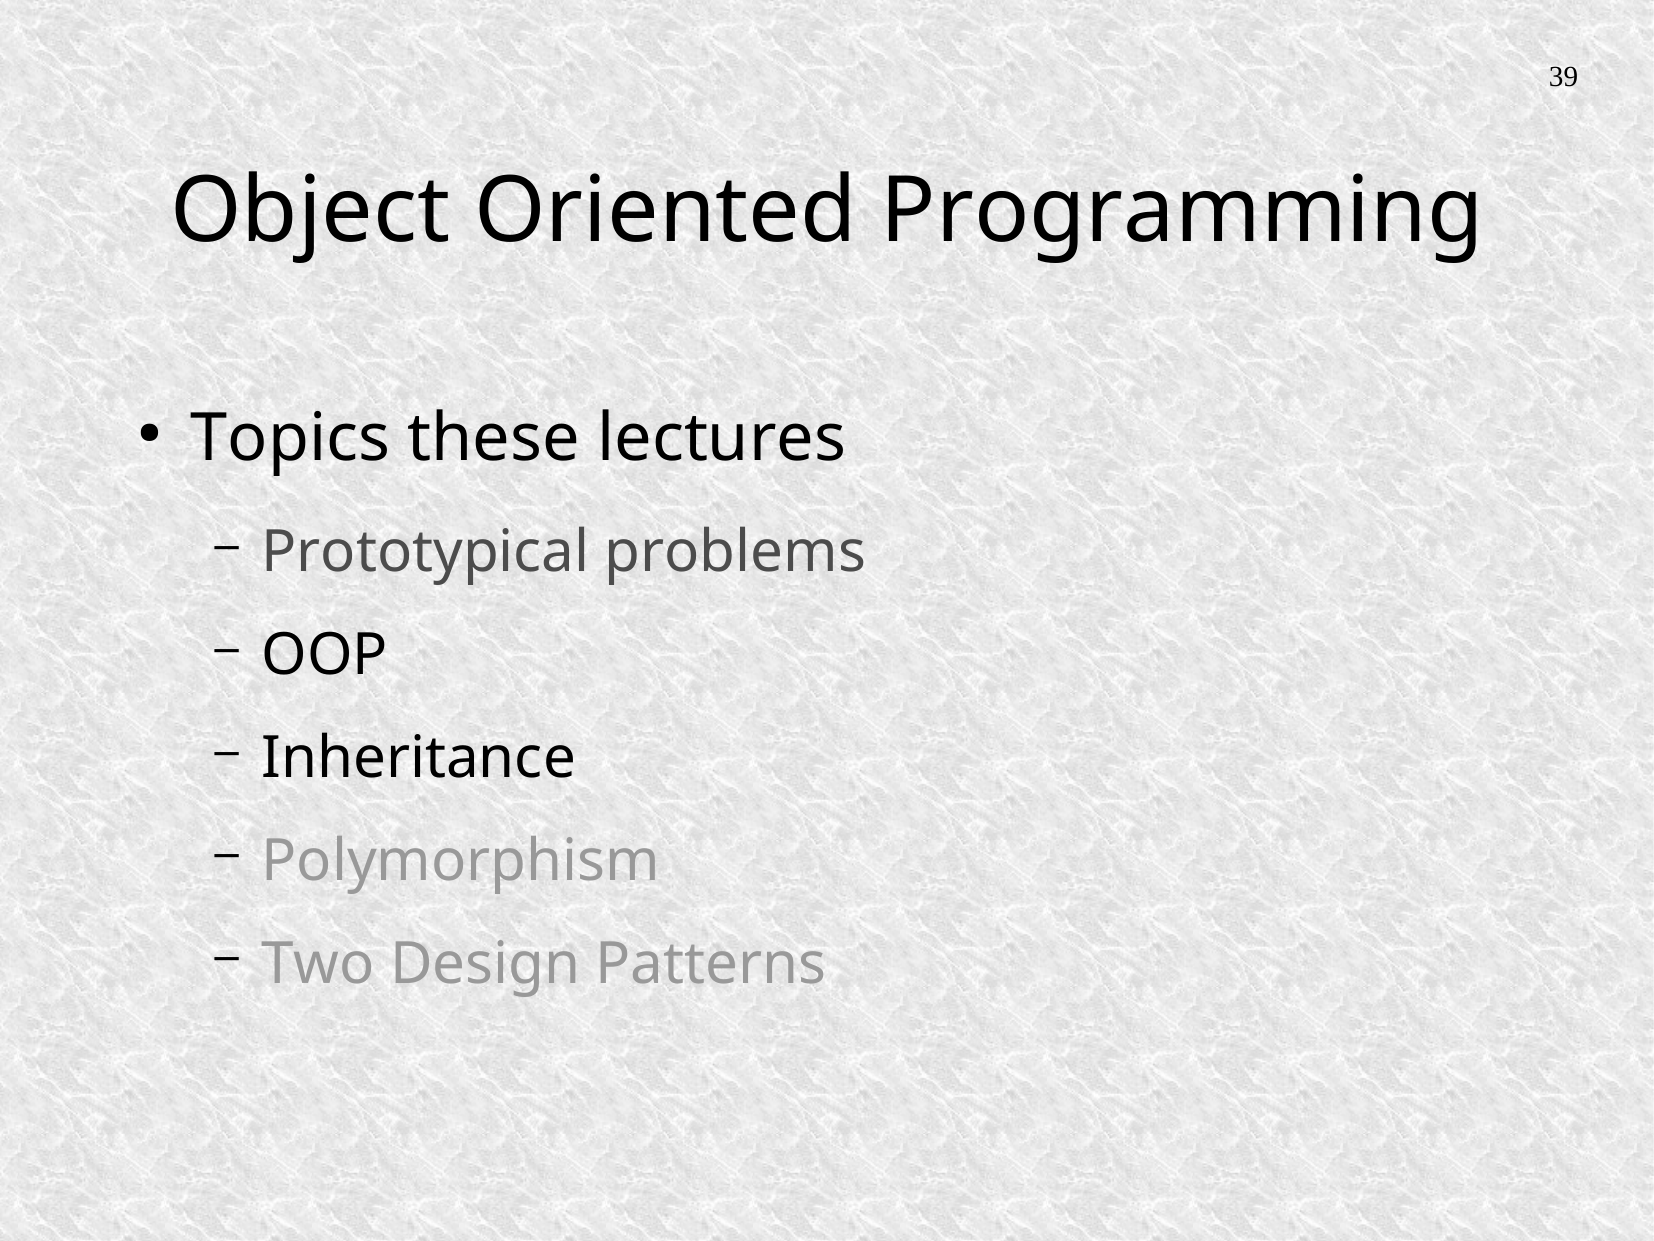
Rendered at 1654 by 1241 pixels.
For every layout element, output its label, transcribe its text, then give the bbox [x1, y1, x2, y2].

picture [0, 0, 1654, 1241]
title Object Oriented Programming [121, 102, 1534, 311]
list Topics these lectures Prototypical problems OOP Inheritance Polymorphism Two Design Patterns [120, 389, 1533, 968]
